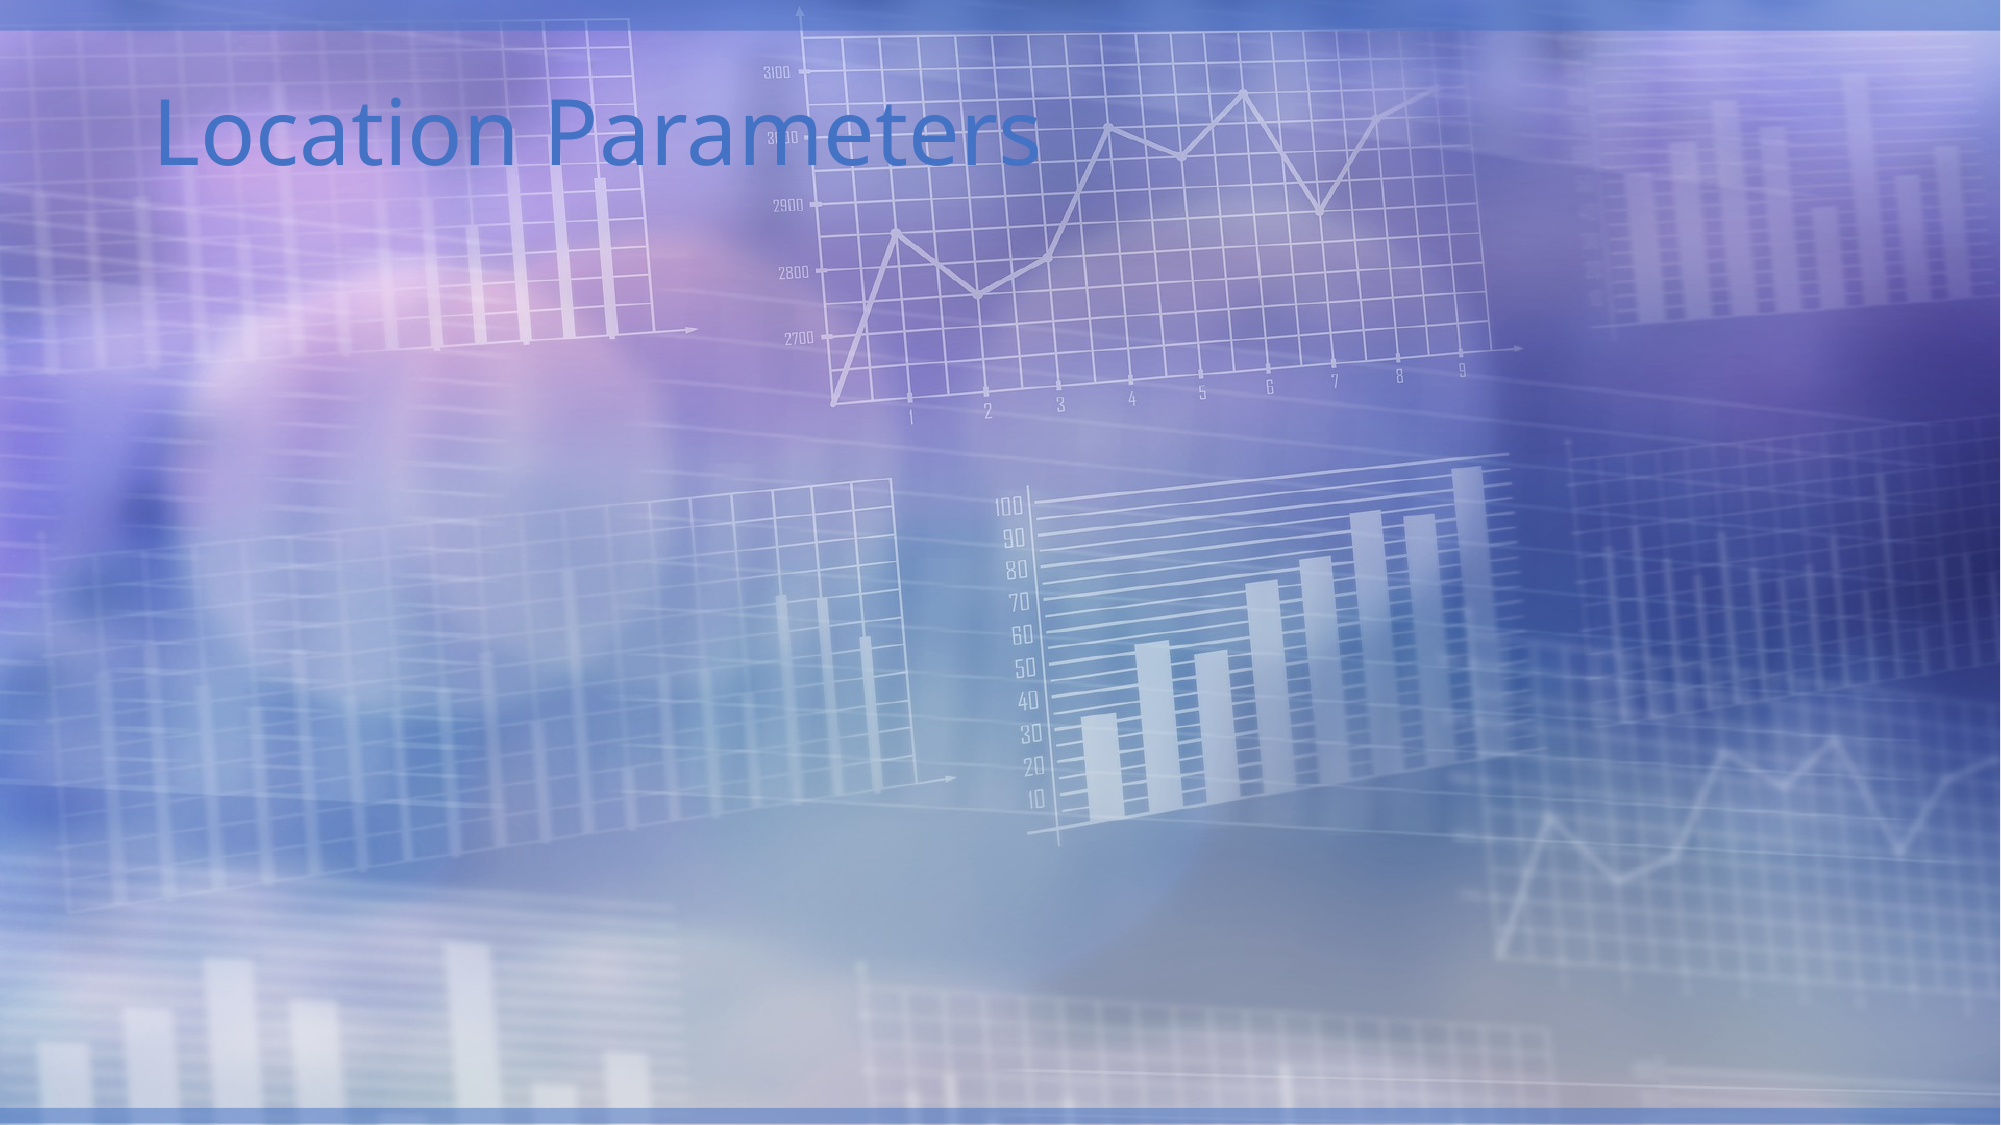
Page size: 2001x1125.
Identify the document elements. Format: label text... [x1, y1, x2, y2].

picture [0, 31, 2001, 1125]
title Location Parameters [137, 59, 1863, 197]
